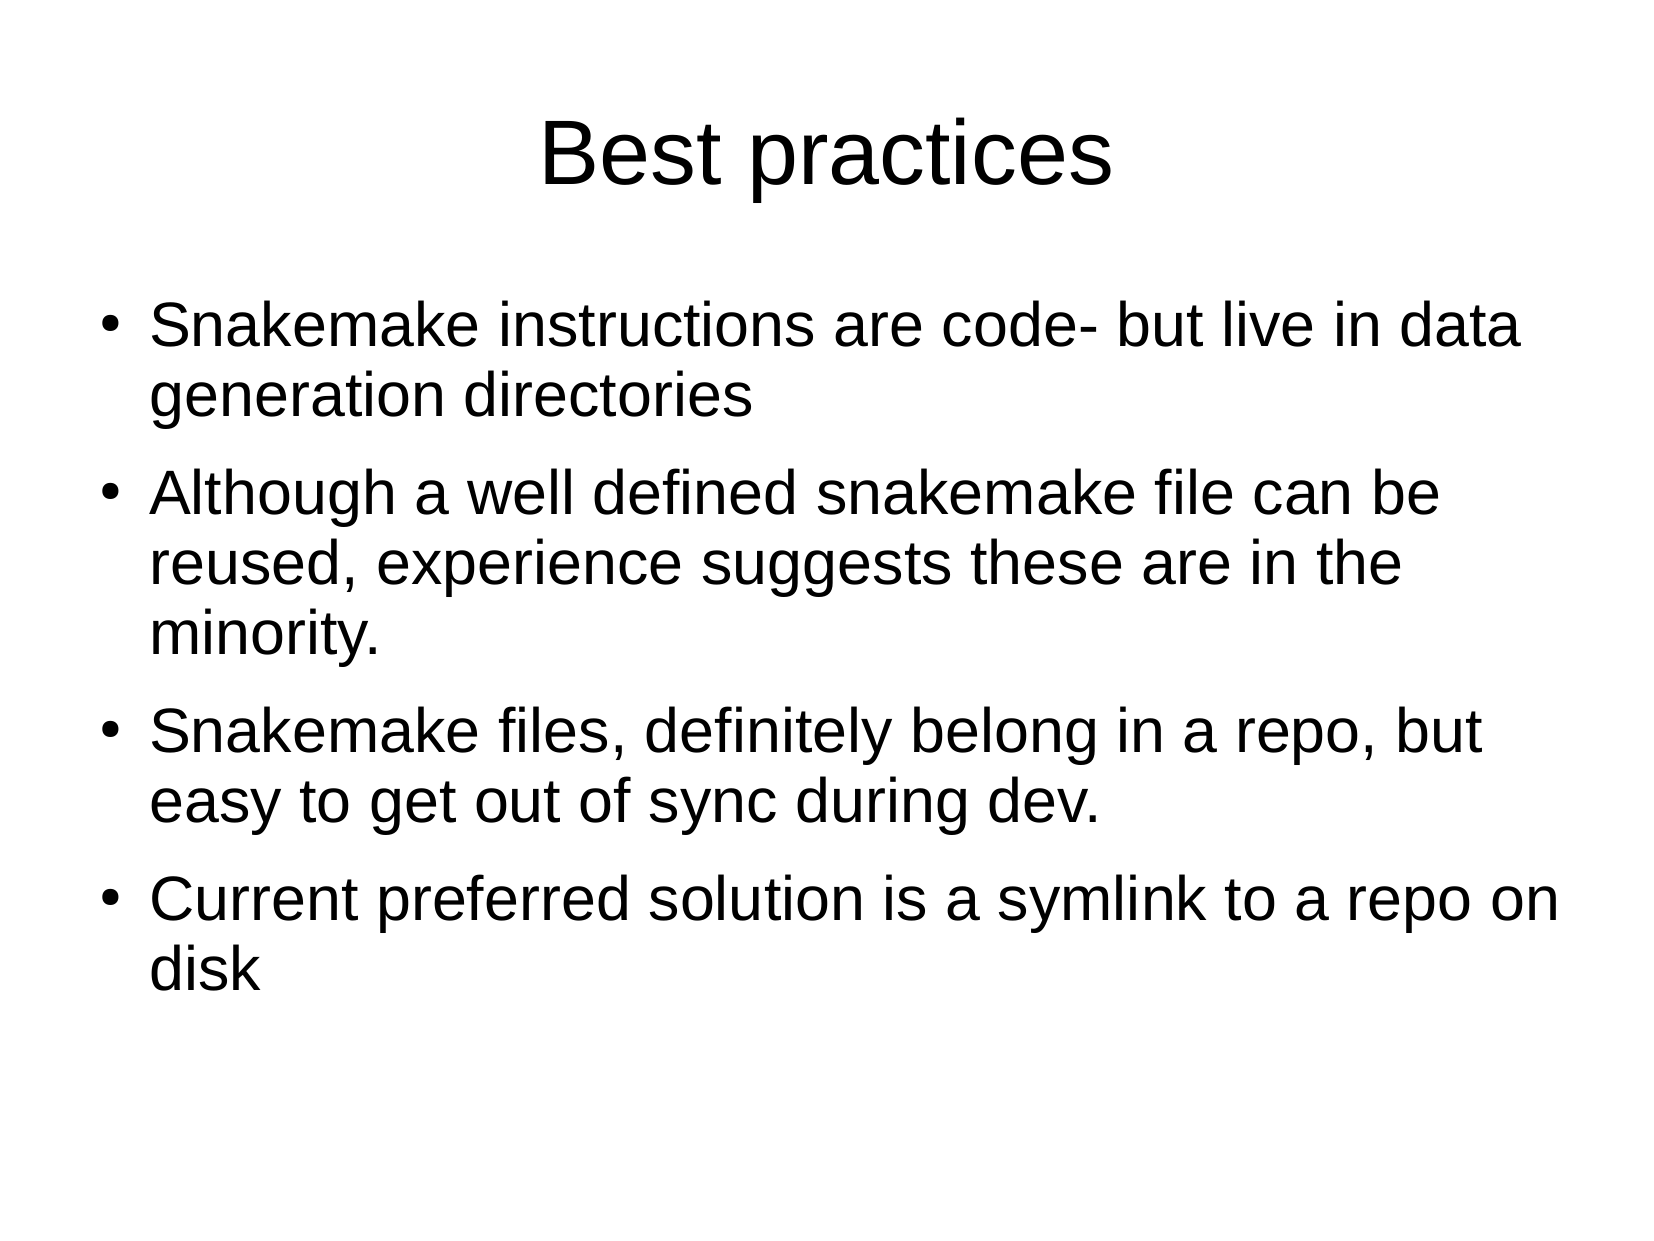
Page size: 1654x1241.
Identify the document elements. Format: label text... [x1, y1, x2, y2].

list Snakemake instructions are code- but live in data generation directories Although a well defined snakemake file can be reused, experience suggests these are in the minority. Snakemake files, definitely belong in a repo, but easy to get out of sync during dev. Current preferred solution is a symlink to a repo on disk [82, 290, 1571, 1010]
title Best practices [82, 49, 1571, 257]
